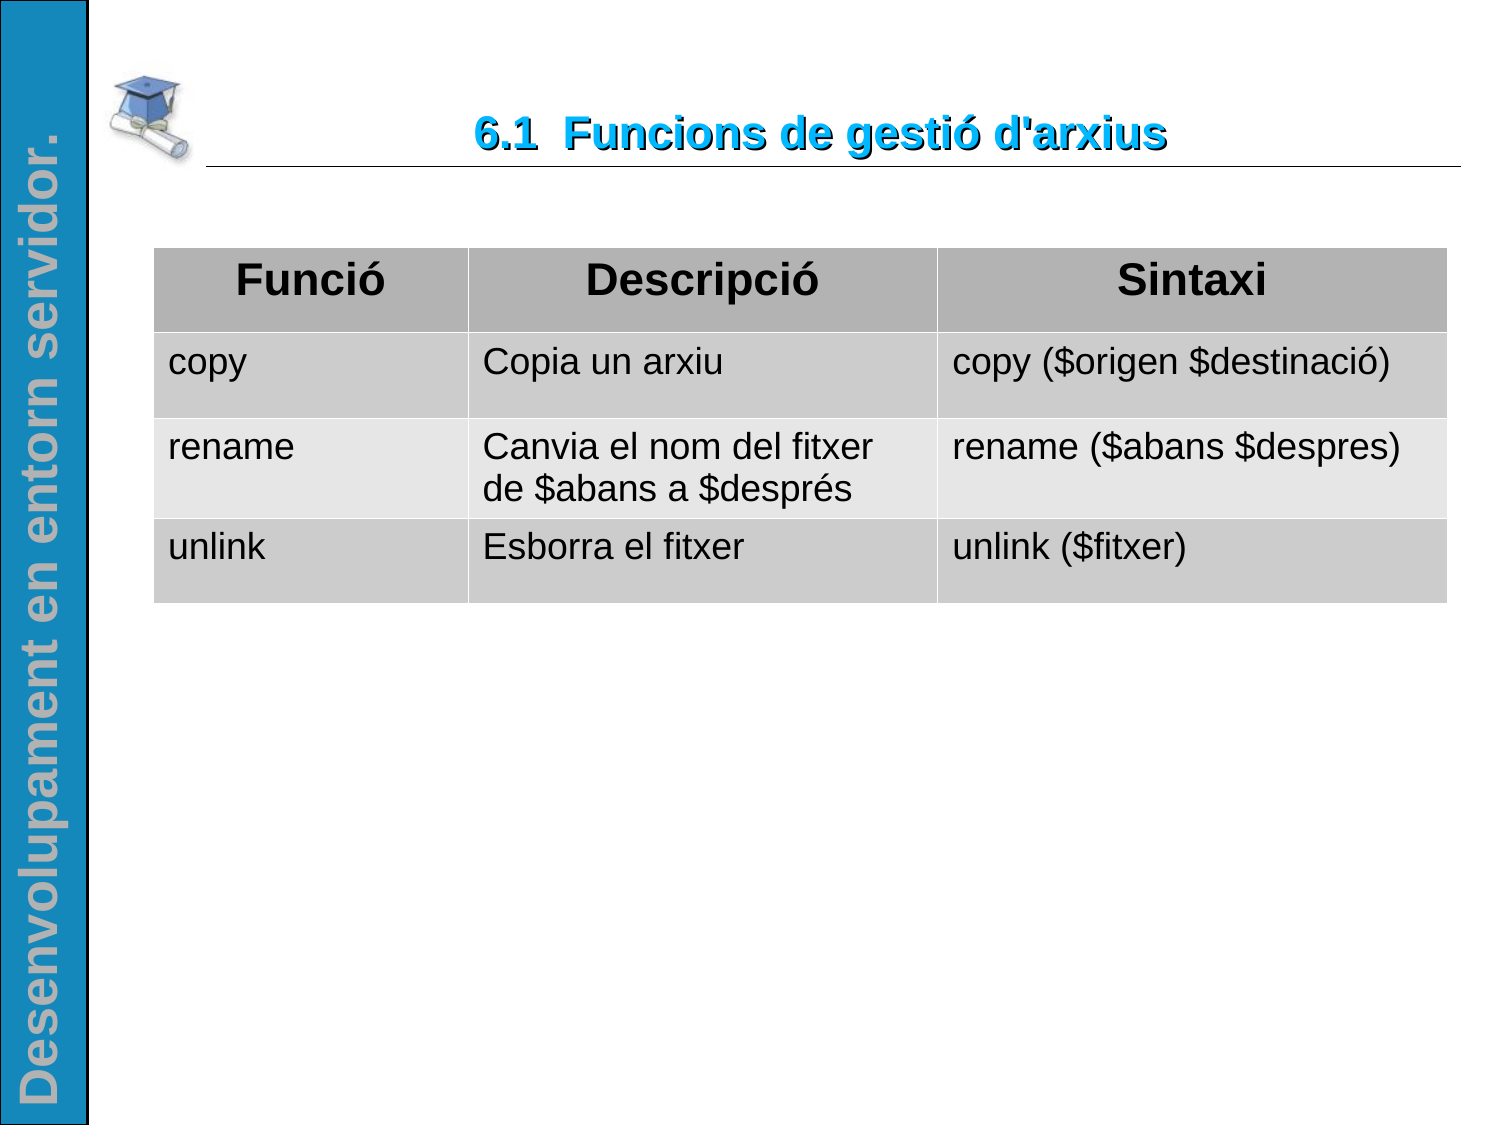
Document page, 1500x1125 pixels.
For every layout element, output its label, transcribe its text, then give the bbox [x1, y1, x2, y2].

table_cell Copia un arxiu [469, 333, 937, 418]
table_cell Canvia el nom del fitxer de $abans a $després [469, 419, 937, 518]
picture [93, 61, 206, 174]
table_header Sintaxi [938, 248, 1447, 332]
table_cell rename [154, 419, 468, 518]
table_header Funció [154, 248, 468, 332]
table_cell rename ($abans $despres) [938, 419, 1447, 518]
table_cell unlink ($fitxer) [938, 519, 1447, 603]
table_cell copy [154, 333, 468, 418]
table_cell unlink [154, 519, 468, 603]
table_cell Esborra el fitxer [469, 519, 937, 603]
title 6.1 Funcions de gestió d'arxius [206, 95, 1447, 170]
table_header Descripció [469, 248, 937, 332]
table_cell copy ($origen $destinació) [938, 333, 1447, 418]
